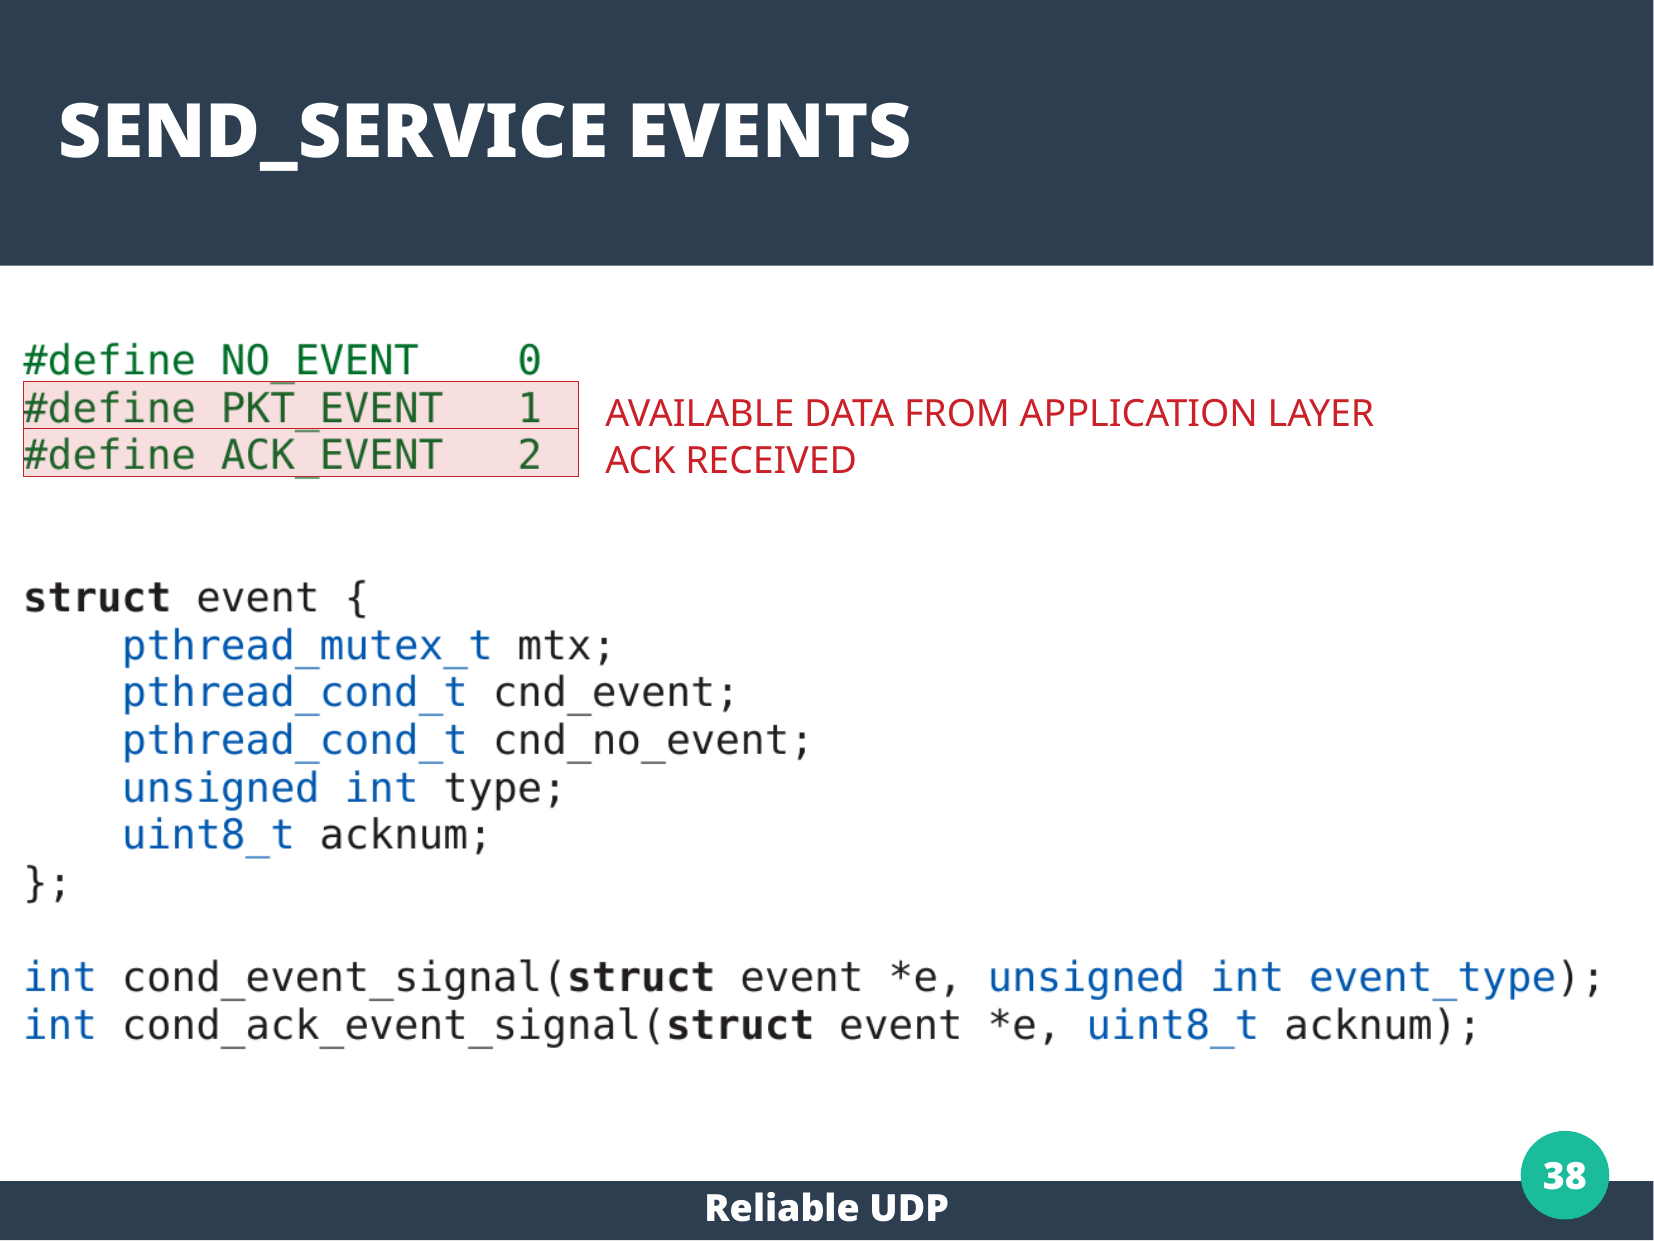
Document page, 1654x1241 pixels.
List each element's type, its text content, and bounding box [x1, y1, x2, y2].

text_box ACK RECEIVED [590, 425, 898, 485]
title SEND_SERVICE EVENTS [59, 49, 1595, 207]
text_box [23, 381, 579, 477]
picture [11, 334, 1619, 1063]
text_box AVAILABLE DATA FROM APPLICATION LAYER [590, 378, 1436, 438]
